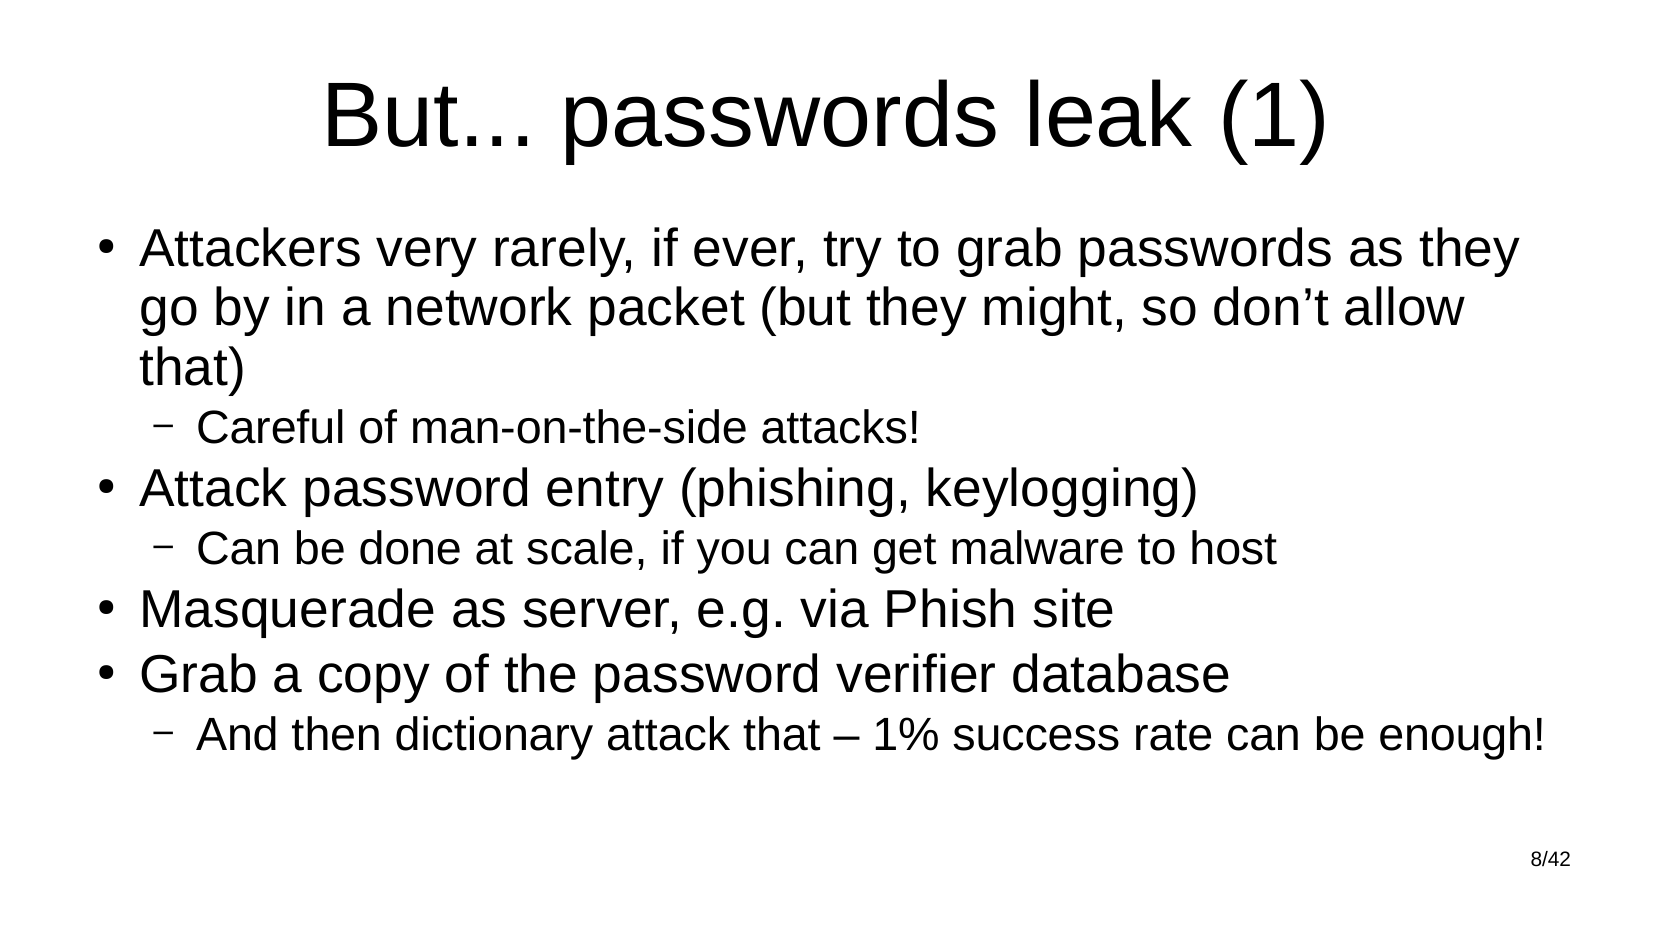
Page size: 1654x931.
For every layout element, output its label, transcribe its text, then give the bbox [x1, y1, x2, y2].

list Attackers very rarely, if ever, try to grab passwords as they go by in a network packet (but they might, so don’t allow that) Careful of man-on-the-side attacks! Attack password entry (phishing, keylogging) Can be done at scale, if you can get malware to host Masquerade as server, e.g. via Phish site Grab a copy of the password verifier database And then dictionary attack that – 1% success rate can be enough! [82, 217, 1571, 815]
title But... passwords leak (1) [82, 37, 1571, 193]
